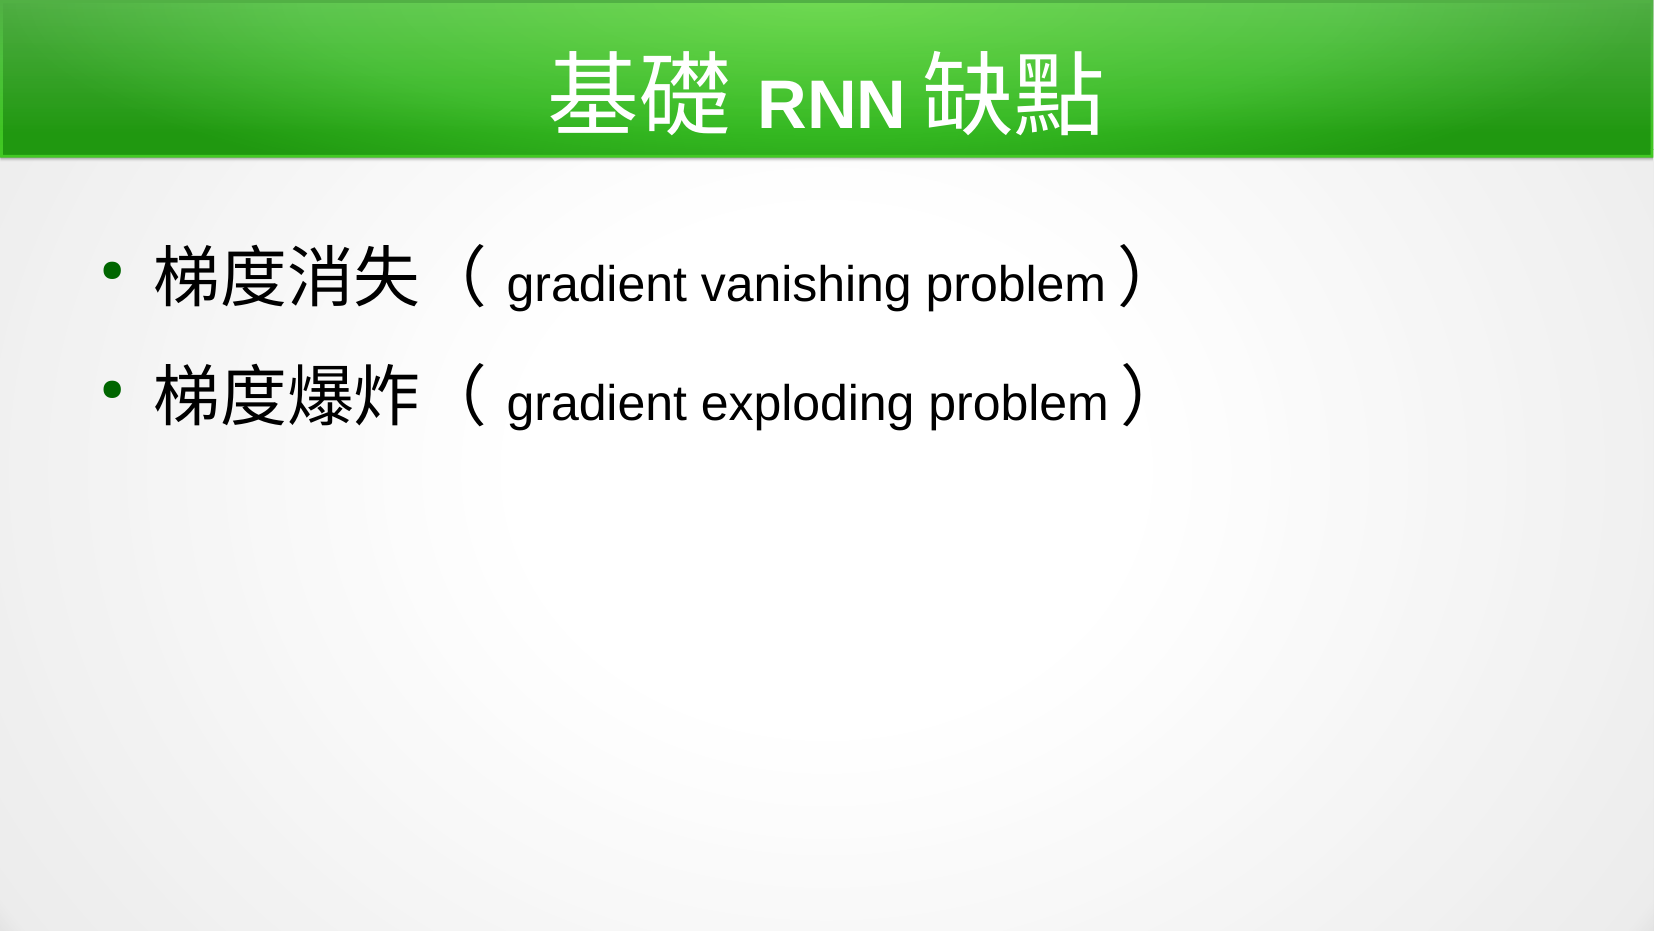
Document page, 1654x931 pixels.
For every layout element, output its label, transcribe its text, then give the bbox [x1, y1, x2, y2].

list 梯度消失（gradient vanishing problem） 梯度爆炸（gradient exploding problem） [82, 224, 1571, 764]
title 基礎RNN缺點 [82, 28, 1571, 149]
